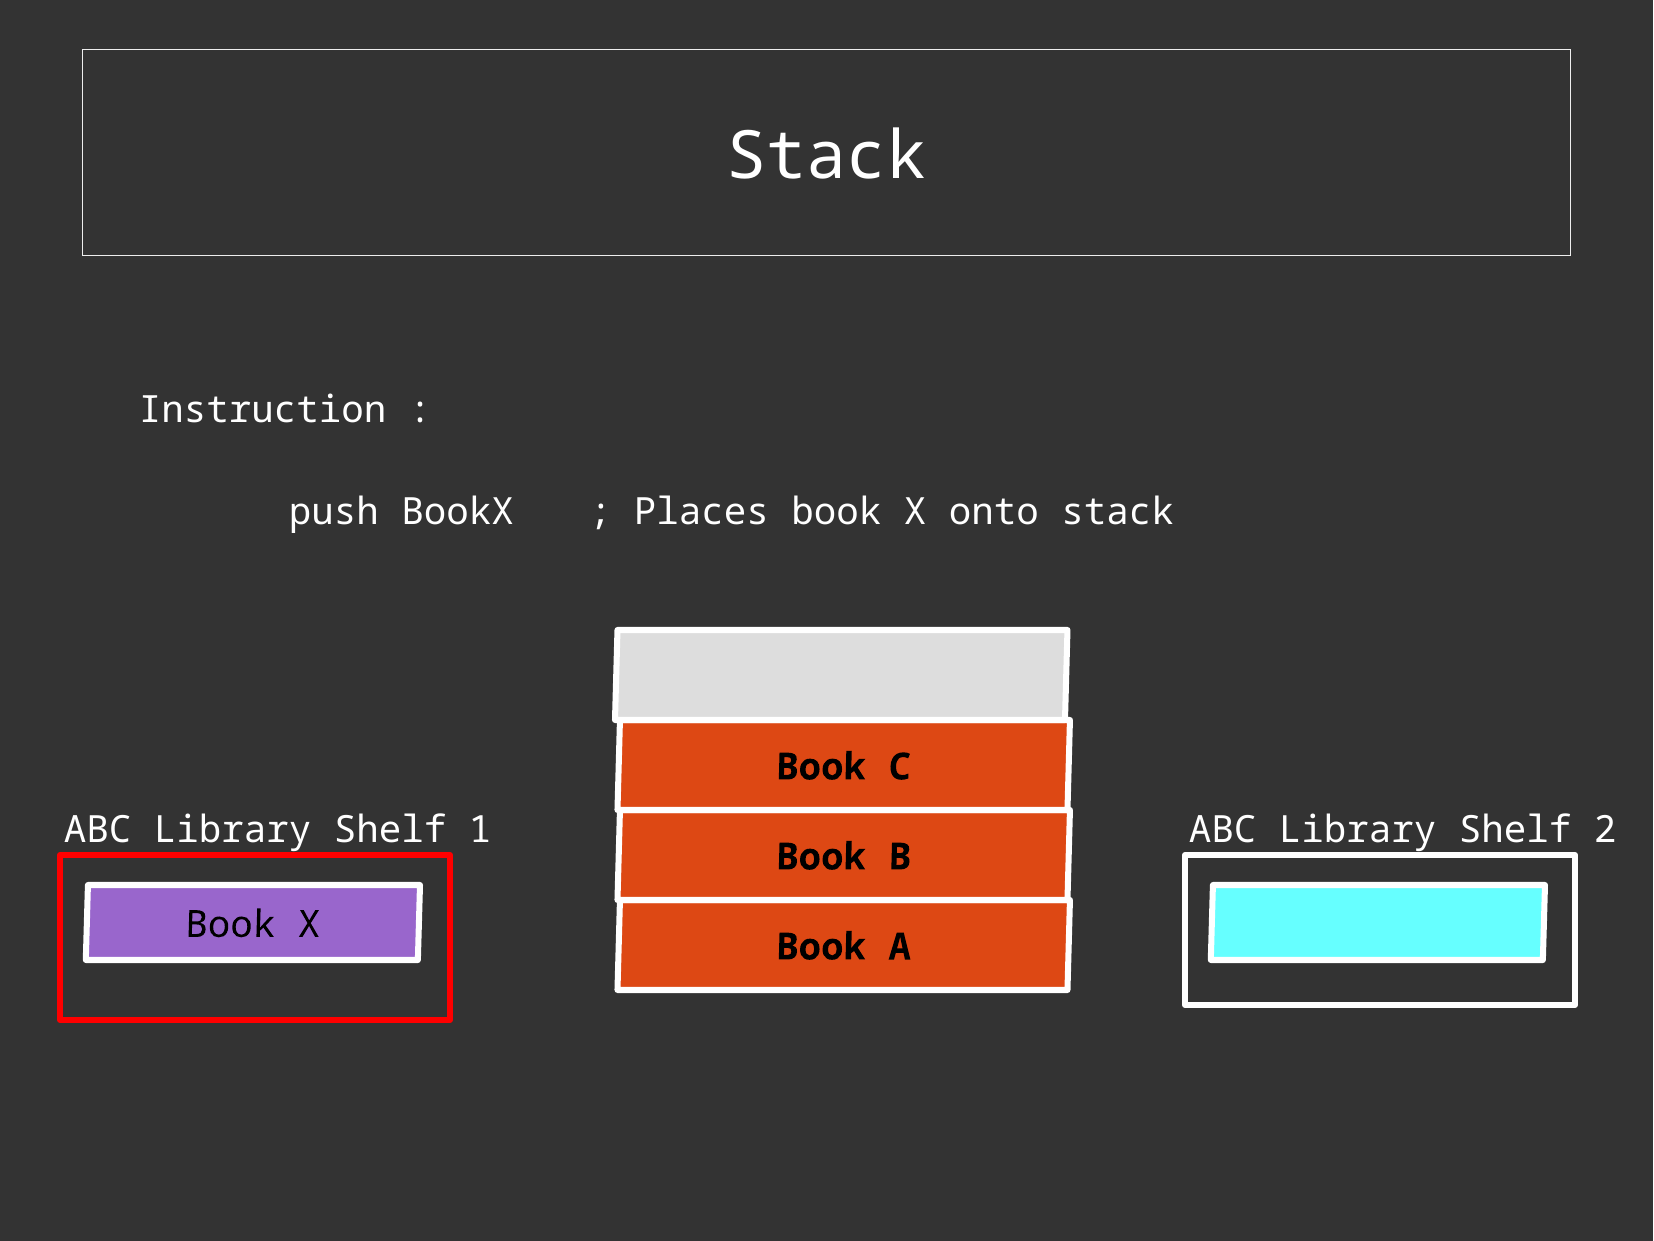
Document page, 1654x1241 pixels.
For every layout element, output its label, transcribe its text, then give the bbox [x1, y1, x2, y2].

text_box [615, 630, 1068, 721]
text_box ABC Library Shelf 1 [49, 795, 436, 848]
text_box Instruction : push BookX ; Places book X onto stack [124, 375, 1036, 503]
text_box ABC Library Shelf 2 [1174, 795, 1561, 848]
text_box [1210, 885, 1546, 961]
text_box Stack [82, 49, 1571, 256]
text_box Book A [617, 900, 1070, 991]
text_box Book C [617, 720, 1070, 811]
text_box Book B [617, 810, 1070, 901]
text_box Book X [85, 885, 421, 961]
